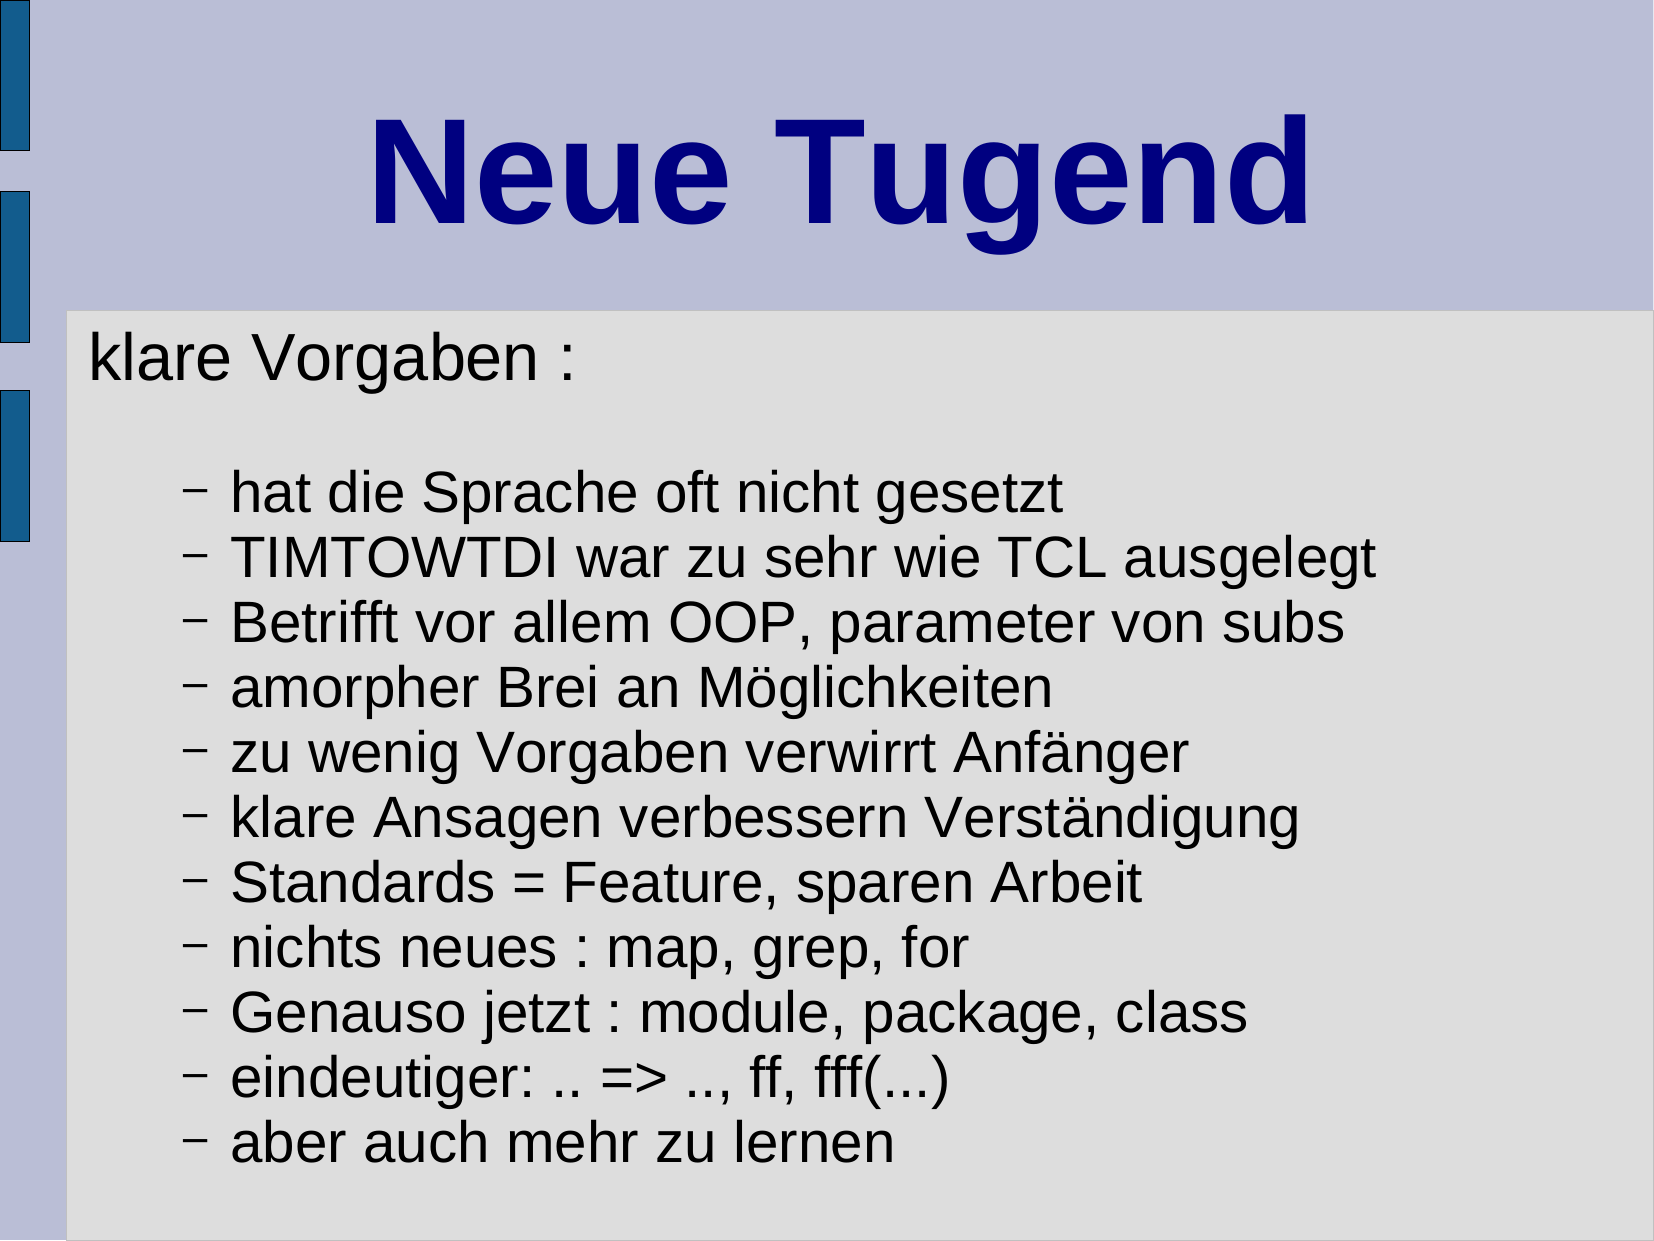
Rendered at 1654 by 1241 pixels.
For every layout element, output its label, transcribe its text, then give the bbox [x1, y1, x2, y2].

list klare Vorgaben : hat die Sprache oft nicht gesetzt TIMTOWTDI war zu sehr wie TCL ausgelegt Betrifft vor allem OOP, parameter von subs amorpher Brei an Möglichkeiten zu wenig Vorgaben verwirrt Anfänger klare Ansagen verbessern Verständigung Standards = Feature, sparen Arbeit nichts neues : map, grep, for Genauso jetzt : module, package, class eindeutiger: .. => .., ff, fff(...) aber auch mehr zu lernen [88, 319, 1501, 1173]
title Neue Tugend [118, 68, 1566, 276]
